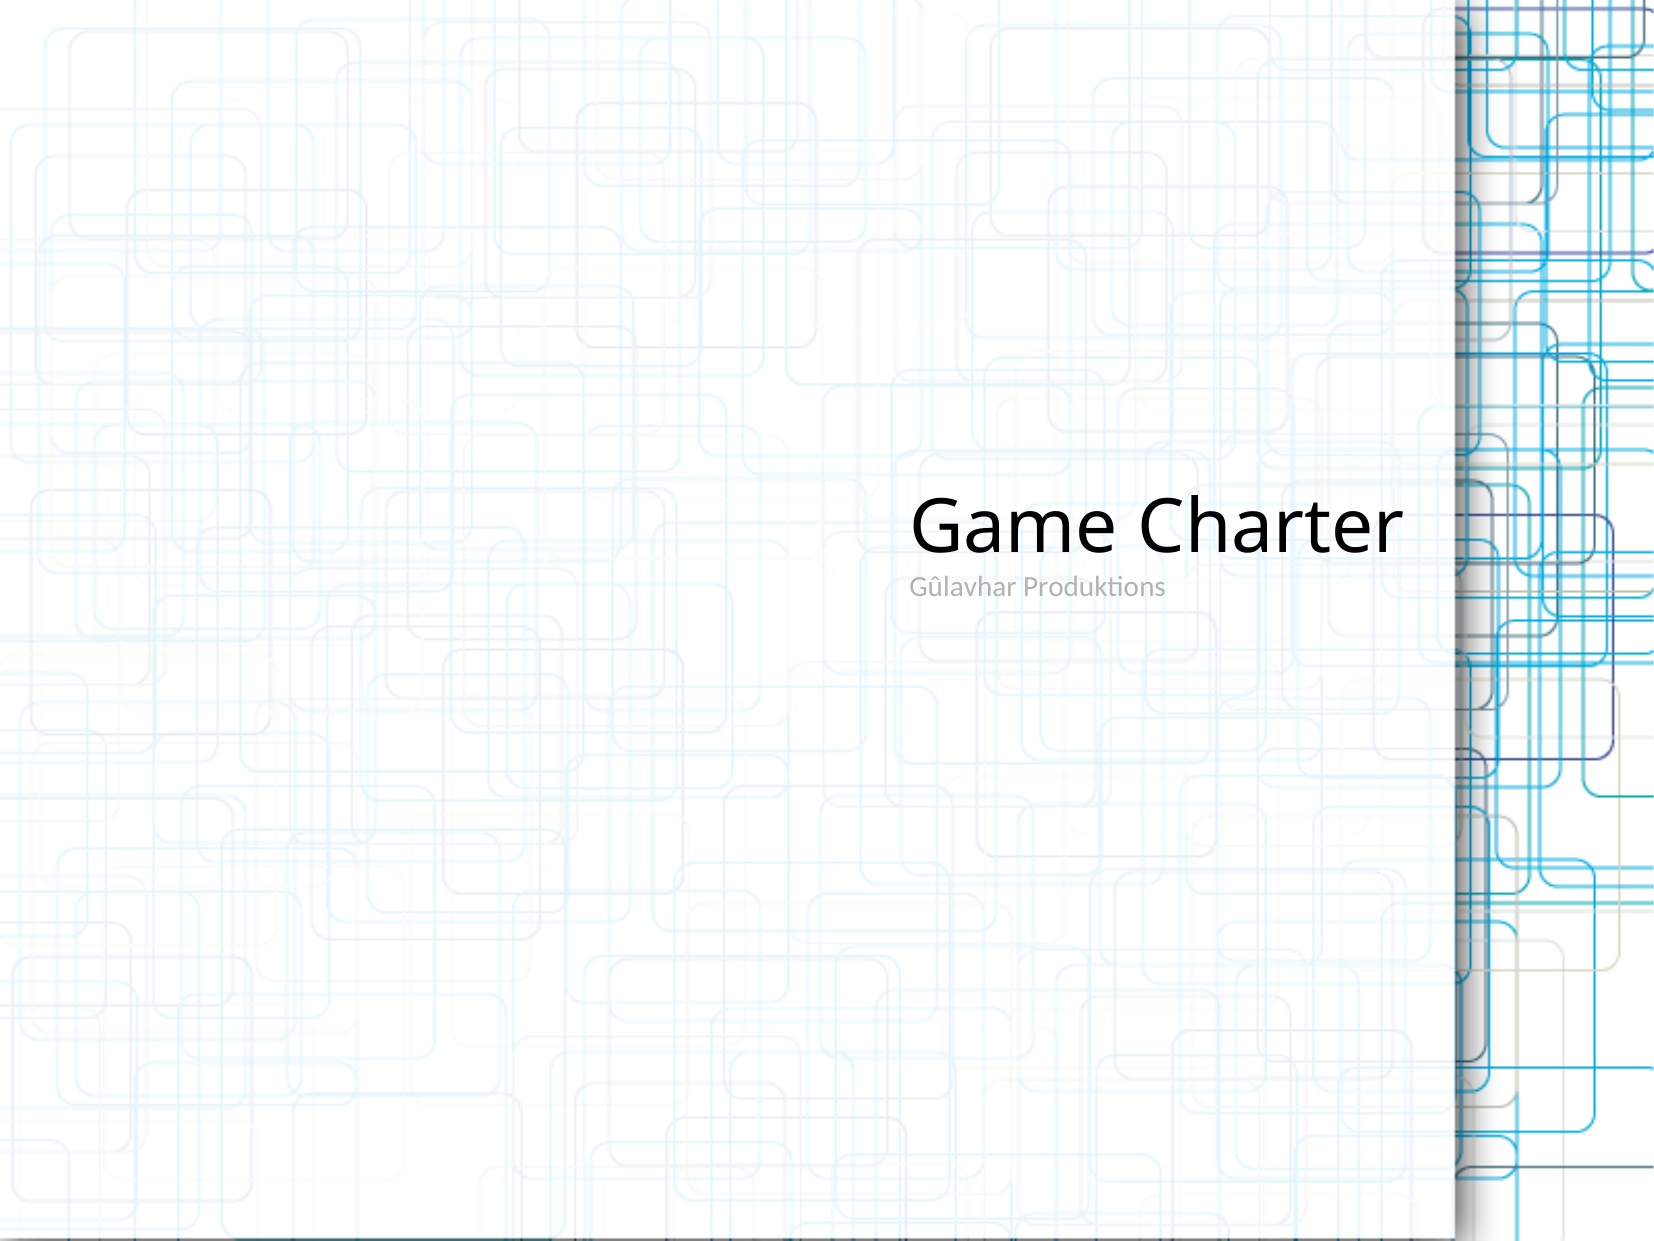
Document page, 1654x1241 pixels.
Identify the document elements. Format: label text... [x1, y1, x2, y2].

list Game Charter Gûlavhar Produktions [909, 472, 1418, 1109]
picture [0, 0, 1654, 1241]
